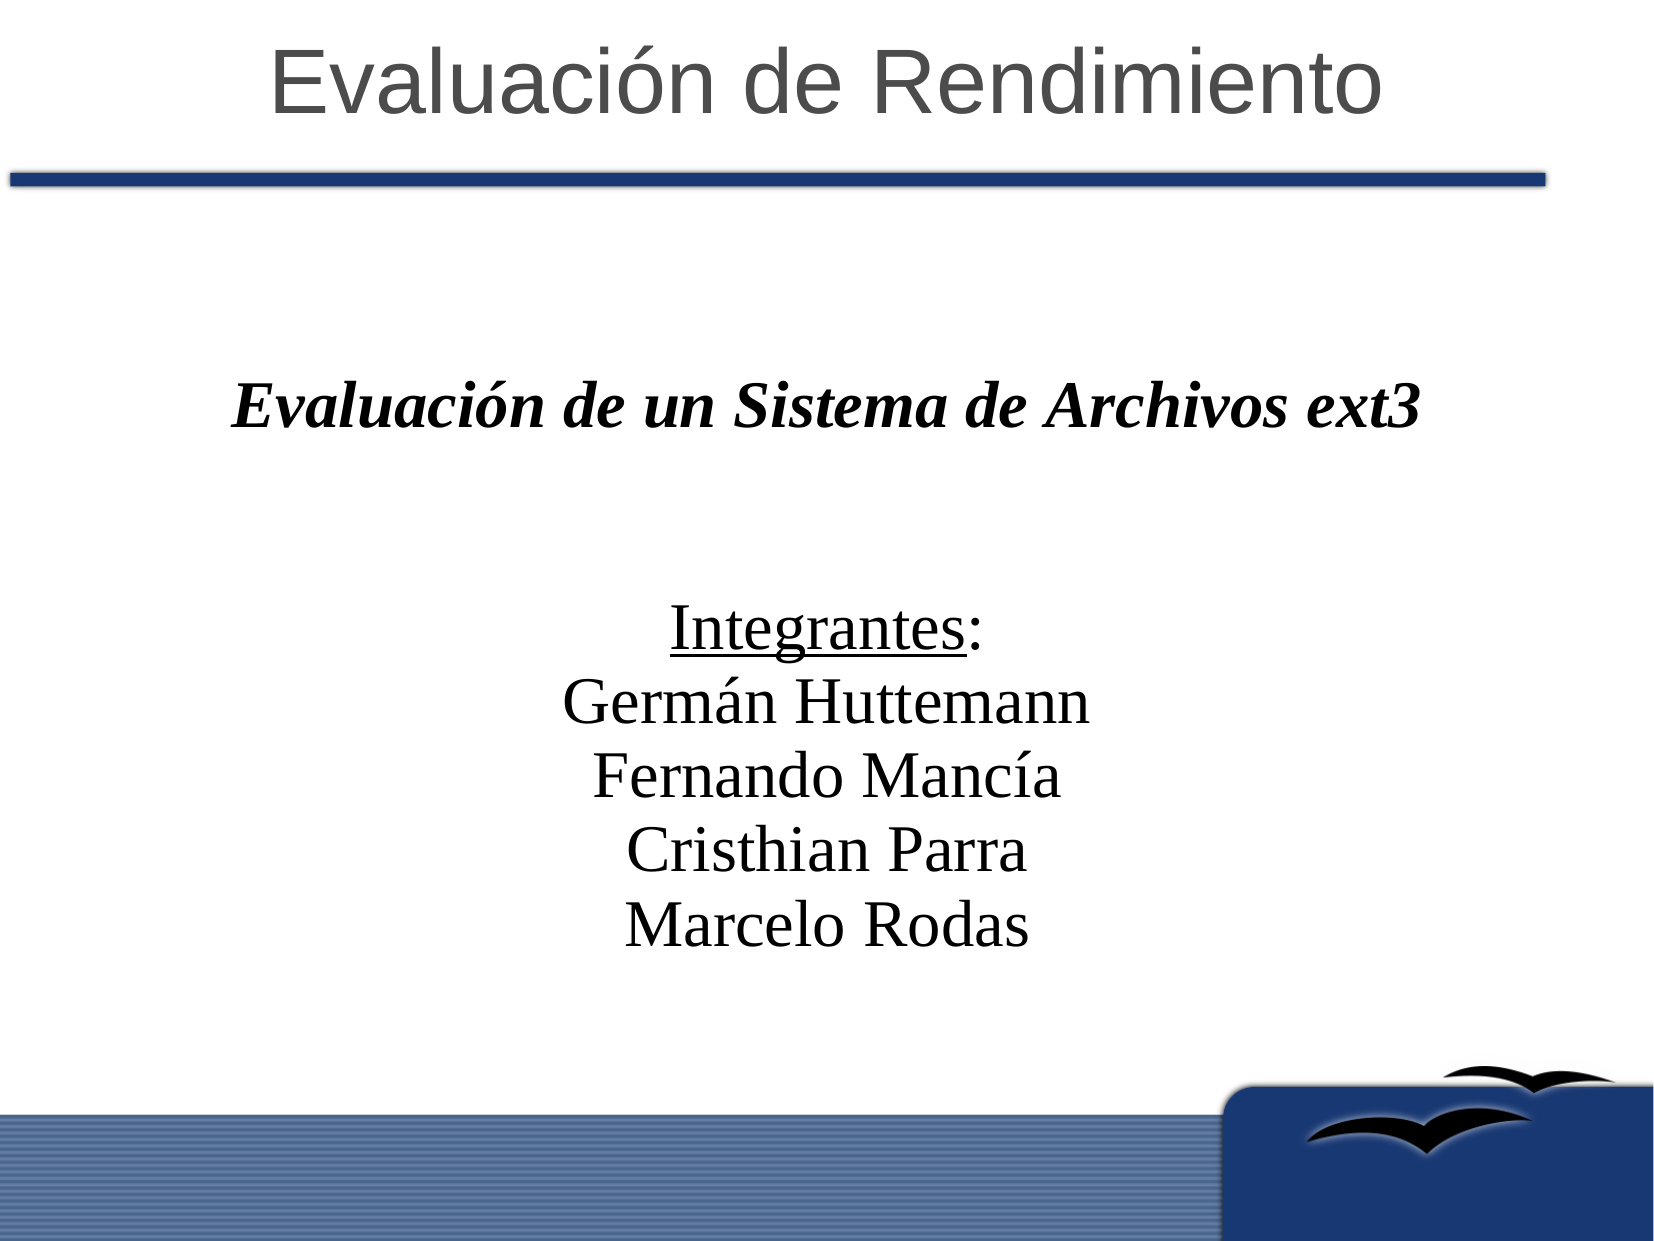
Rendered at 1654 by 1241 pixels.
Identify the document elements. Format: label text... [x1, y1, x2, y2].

picture [0, 0, 1654, 1241]
title Evaluación de Rendimiento [121, 0, 1534, 164]
subtitle Evaluación de un Sistema de Archivos ext3 Integrantes: Germán Huttemann Fernando Mancía Cristhian Parra Marcelo Rodas [121, 273, 1534, 1056]
